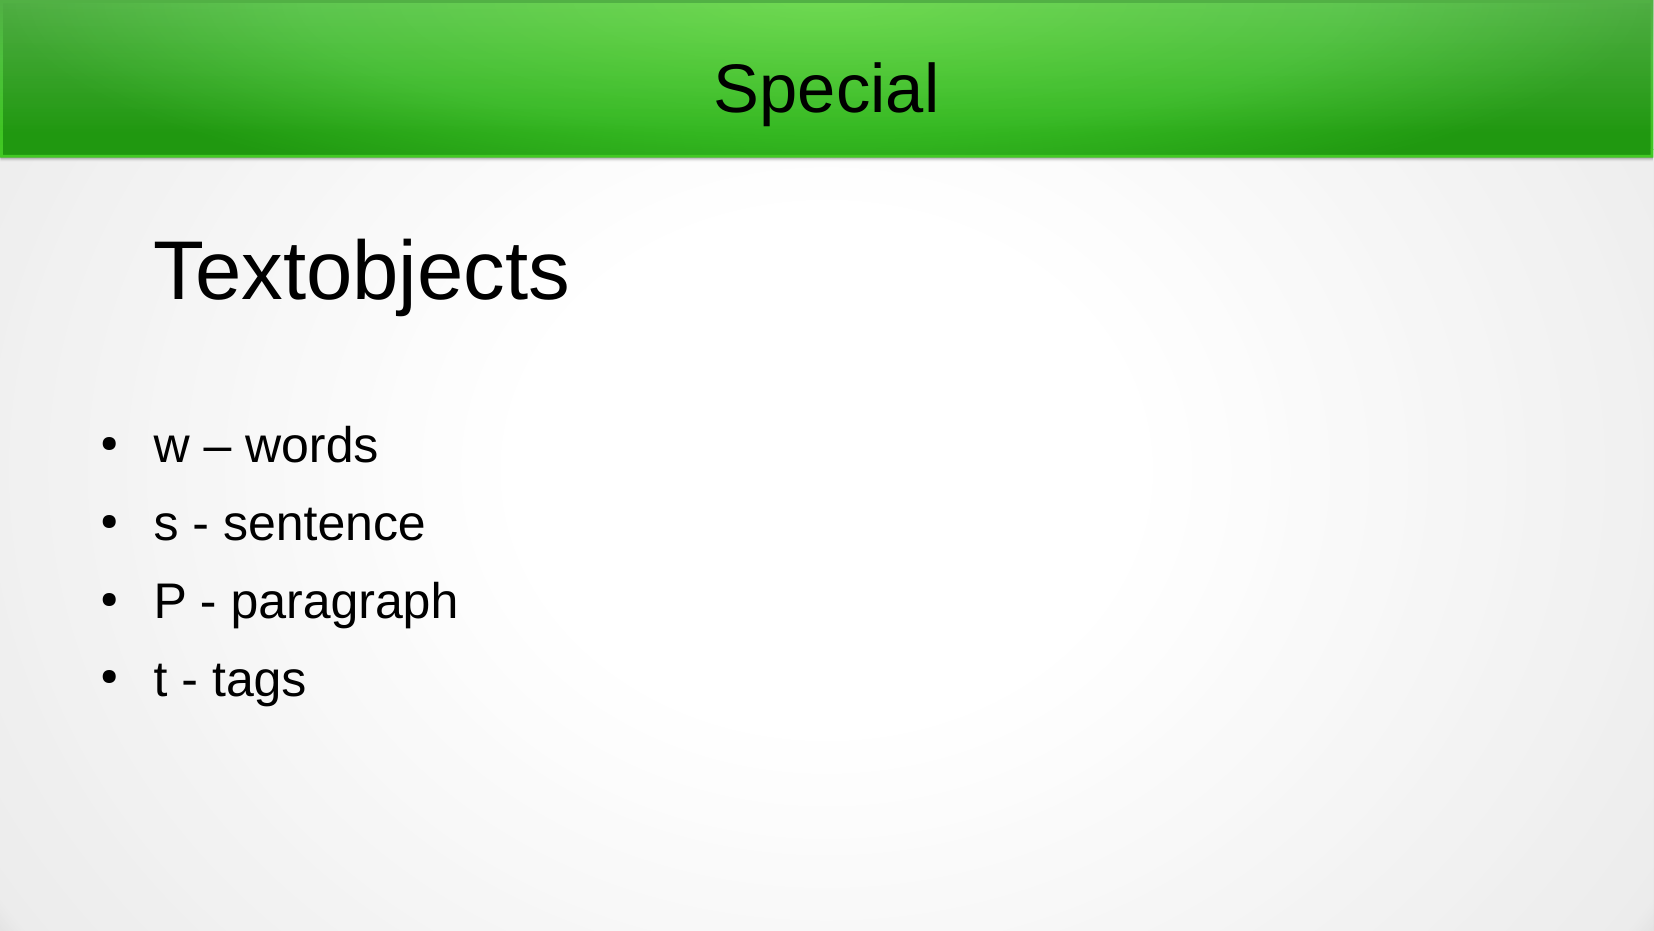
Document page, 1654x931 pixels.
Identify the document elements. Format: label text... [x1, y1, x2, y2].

title Special [82, 35, 1571, 142]
list Textobjects w – words s - sentence P - paragraph t - tags [82, 224, 1571, 764]
